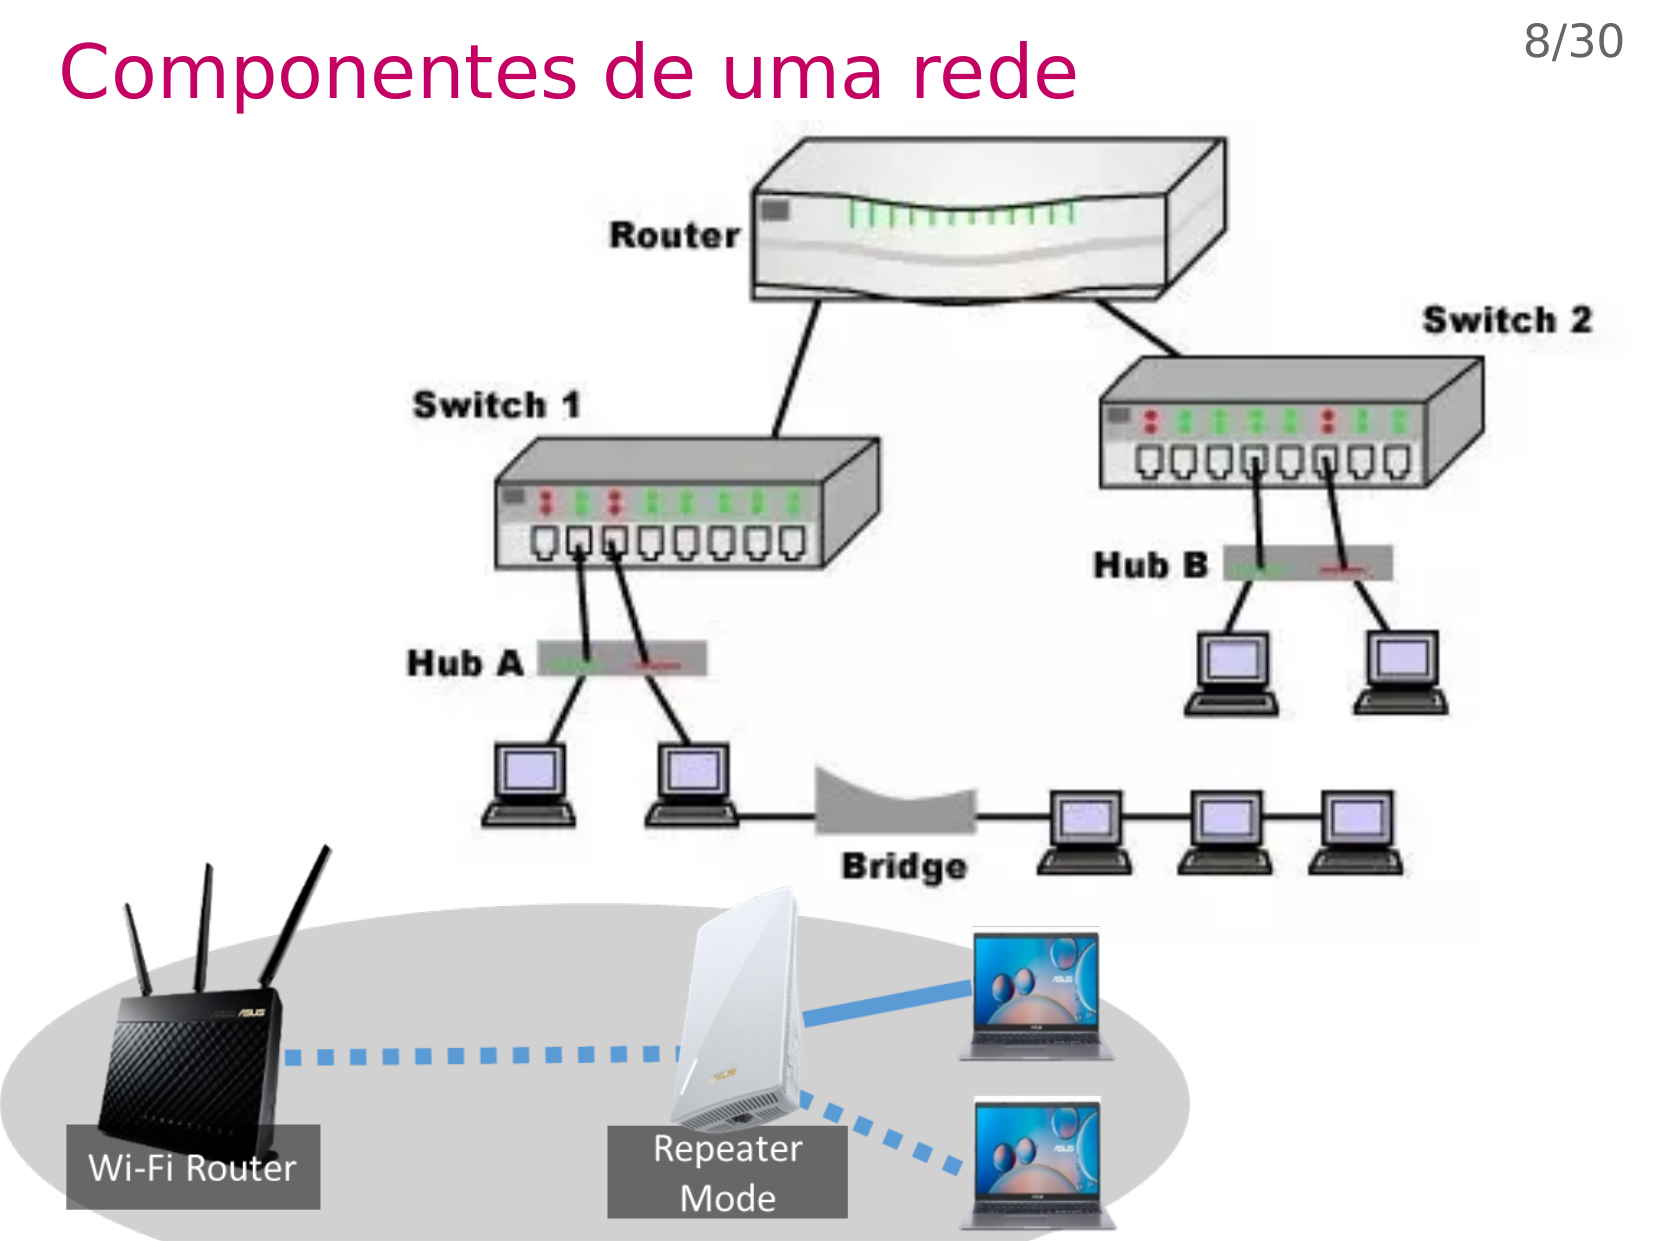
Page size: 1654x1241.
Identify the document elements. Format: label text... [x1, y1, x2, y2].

title Componentes de uma rede [59, 29, 1625, 207]
picture [0, 95, 1633, 1241]
